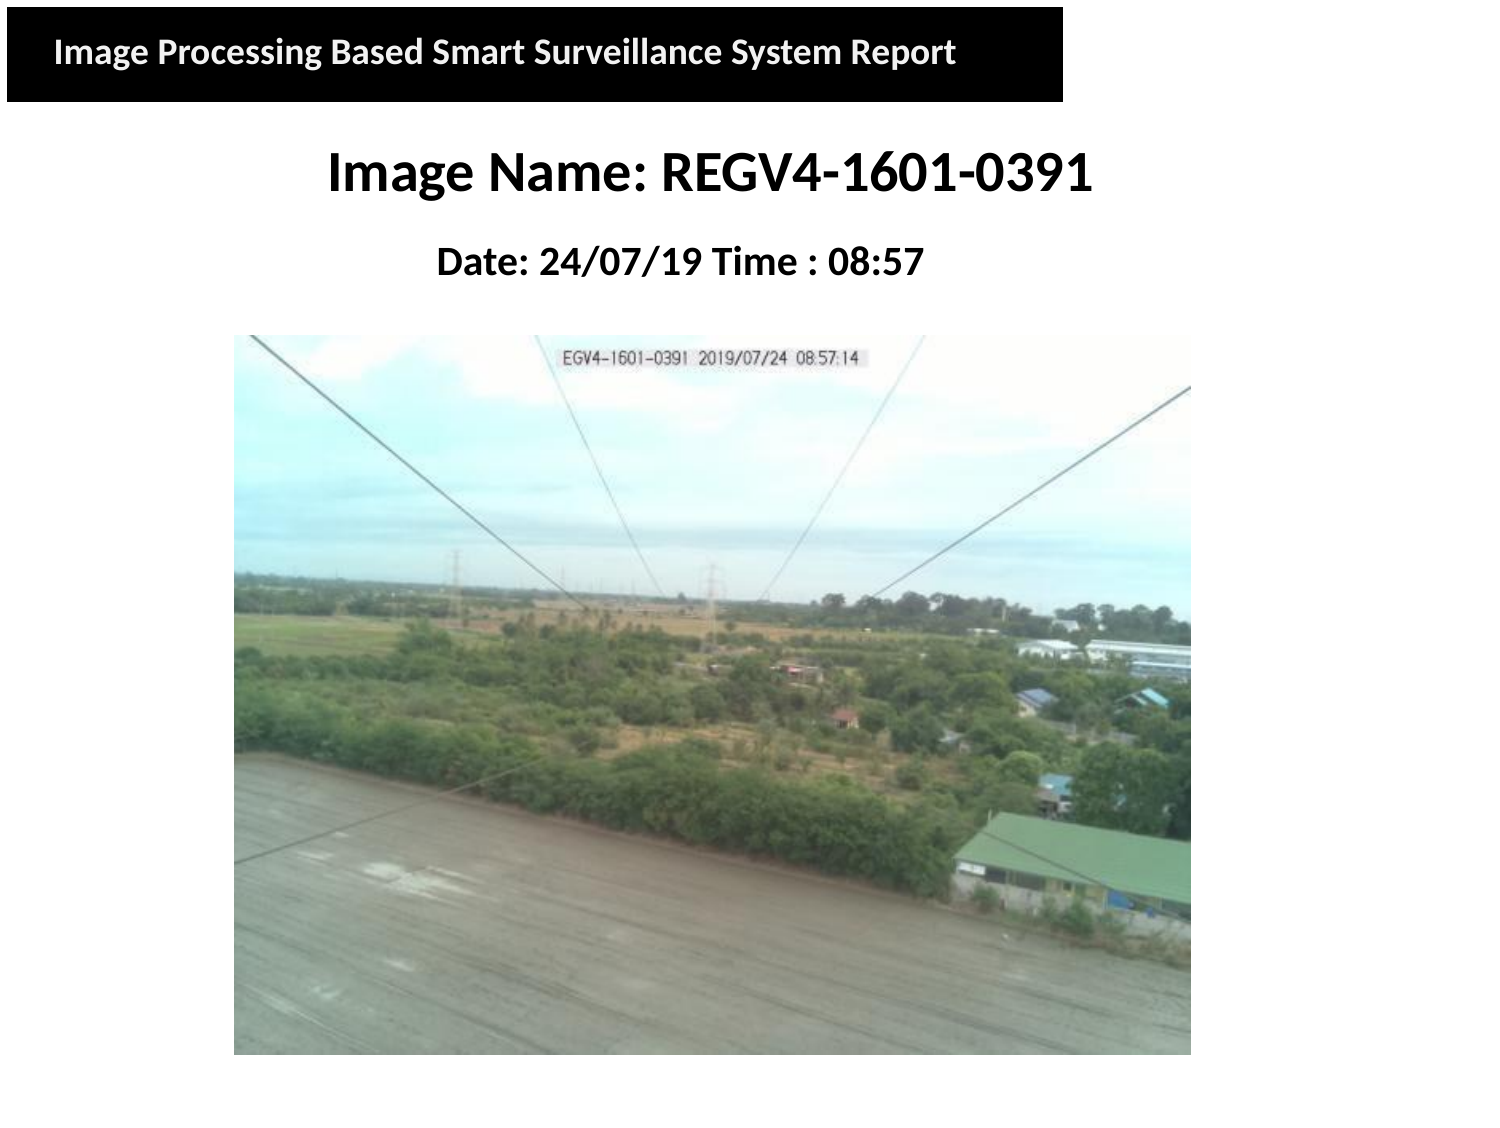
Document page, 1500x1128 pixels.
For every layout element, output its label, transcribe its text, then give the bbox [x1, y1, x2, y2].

picture [7, 7, 1063, 102]
picture [234, 335, 1191, 1055]
text_box Date: 24/07/19 Time : 08:57 [421, 234, 1360, 547]
text_box Image Name: REGV4-1601-0391 [312, 140, 1251, 335]
text_box Image Processing Based Smart Surveillance System Report [39, 23, 977, 180]
